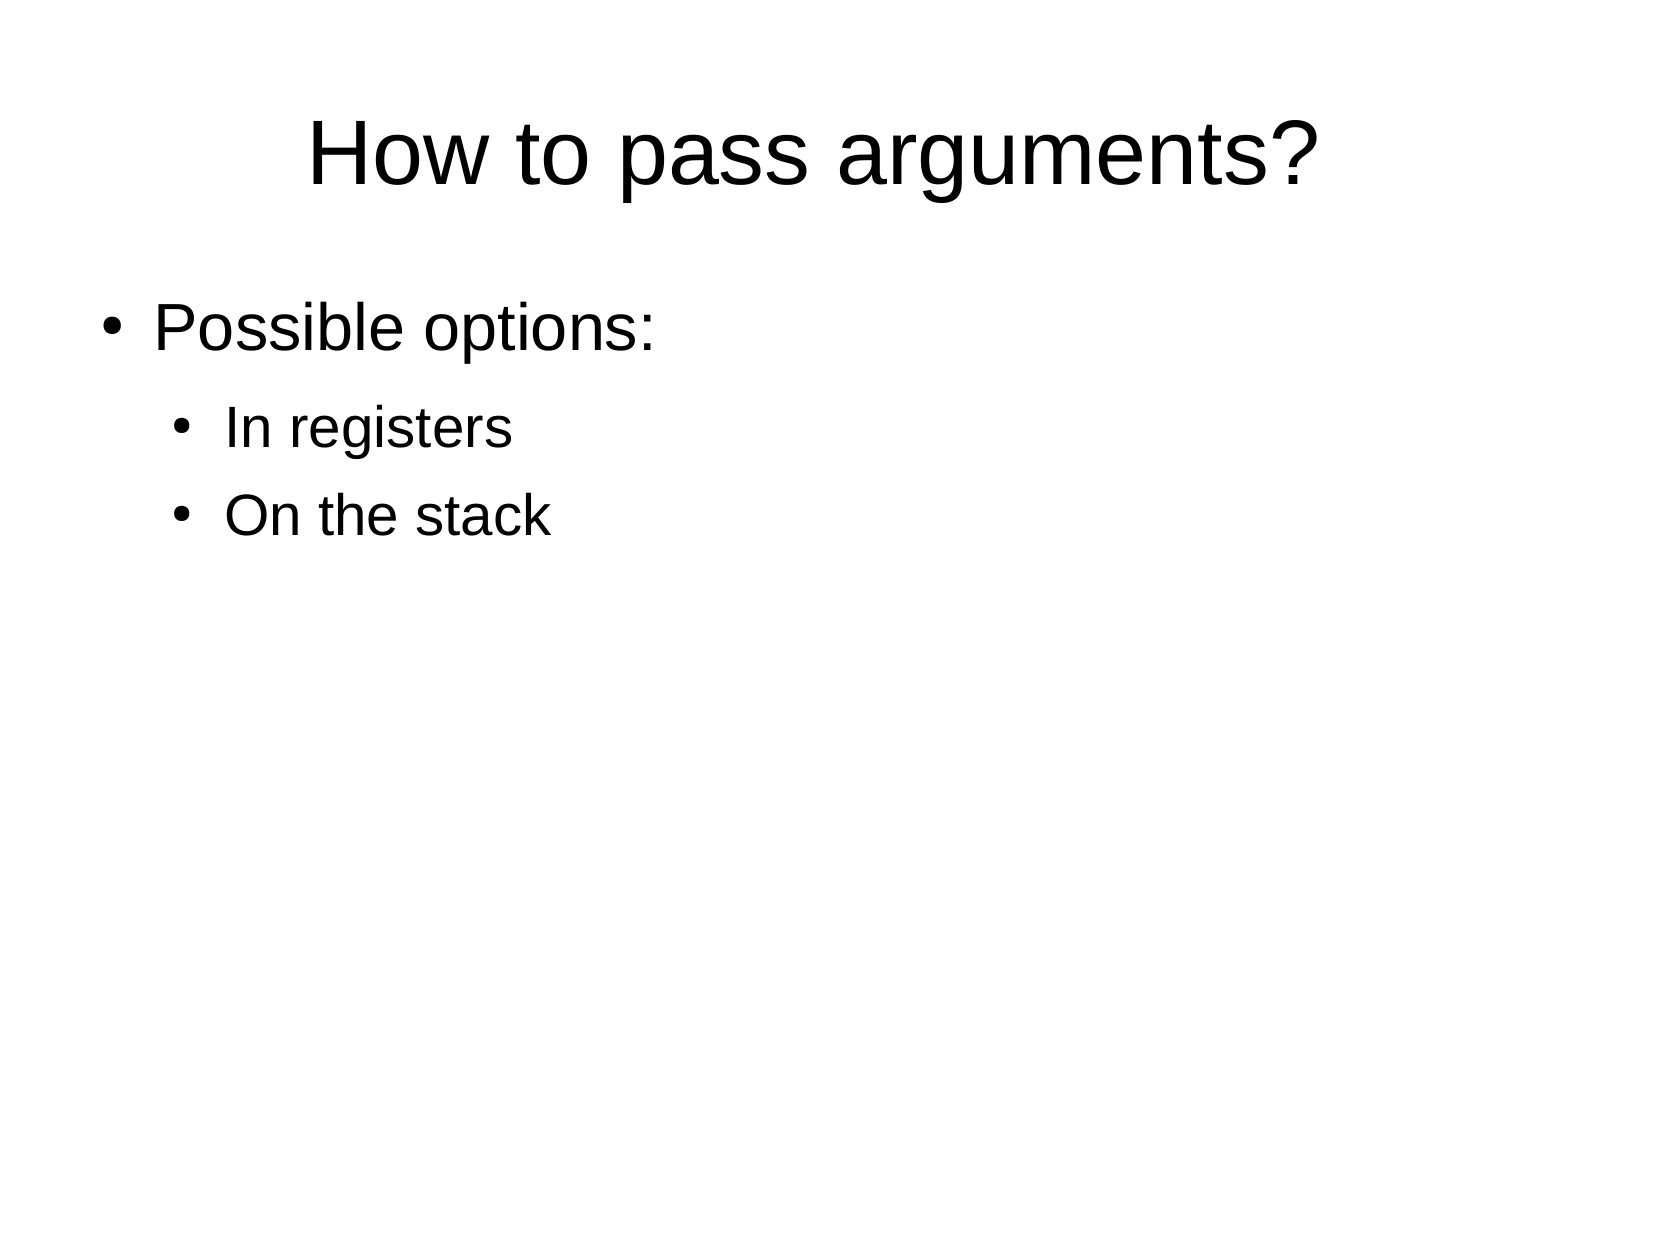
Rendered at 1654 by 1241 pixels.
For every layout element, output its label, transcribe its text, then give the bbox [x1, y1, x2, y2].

title How to pass arguments? [82, 49, 1571, 257]
list Possible options: In registers On the stack [82, 290, 1571, 1010]
